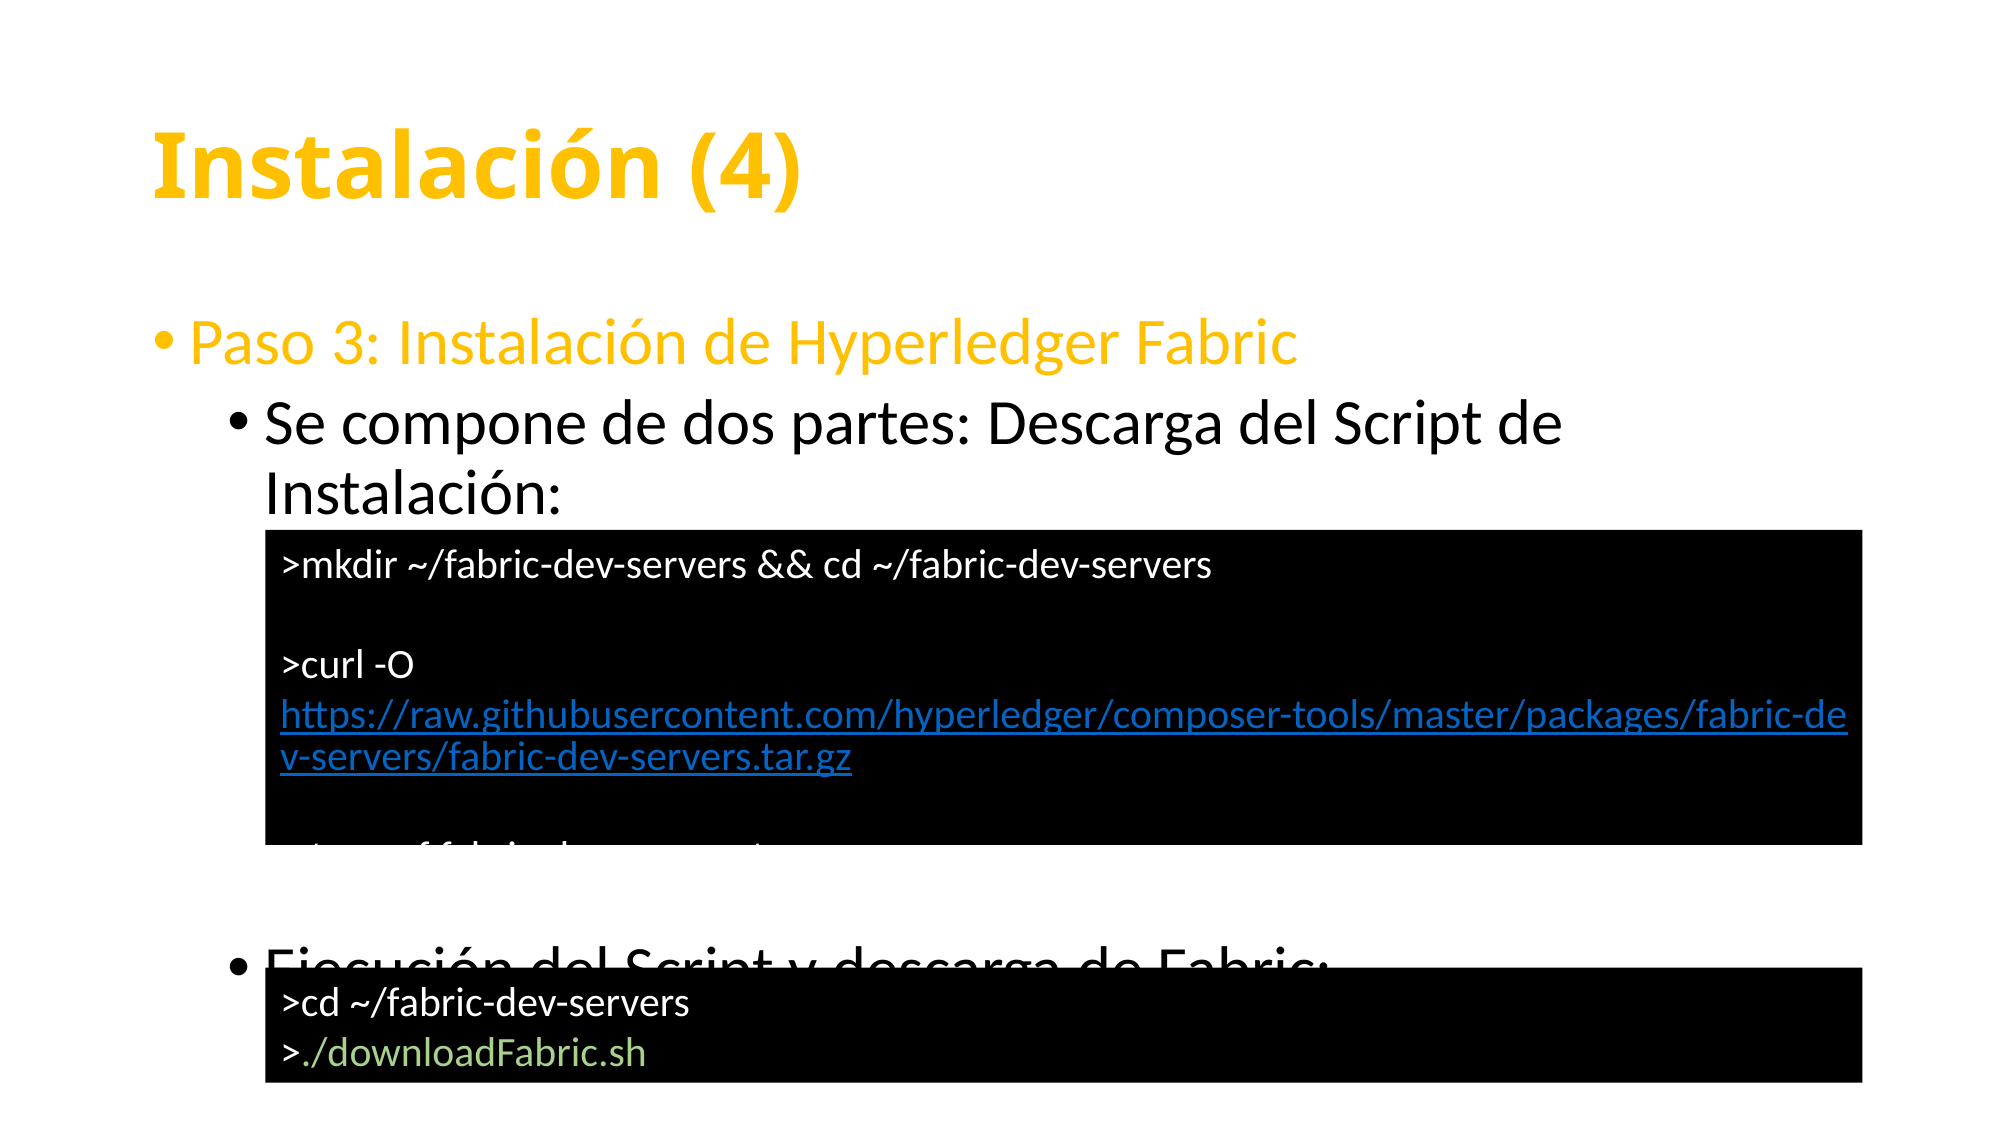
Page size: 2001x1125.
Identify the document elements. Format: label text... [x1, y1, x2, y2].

title Instalación (4) [137, 59, 1863, 278]
text_box >mkdir ~/fabric-dev-servers && cd ~/fabric-dev-servers >curl -O https://raw.githubusercontent.com/hyperledger/composer-tools/master/packages/fabric-dev-servers/fabric-dev-servers.tar.gz > tar -xvf fabric-dev-servers.tar.gz [265, 529, 1863, 845]
list Paso 3: Instalación de Hyperledger Fabric Se compone de dos partes: Descarga del Script de Instalación: Ejecución del Script y descarga de Fabric: [137, 299, 1863, 1014]
text_box >cd ~/fabric-dev-servers >./downloadFabric.sh [265, 967, 1863, 1083]
